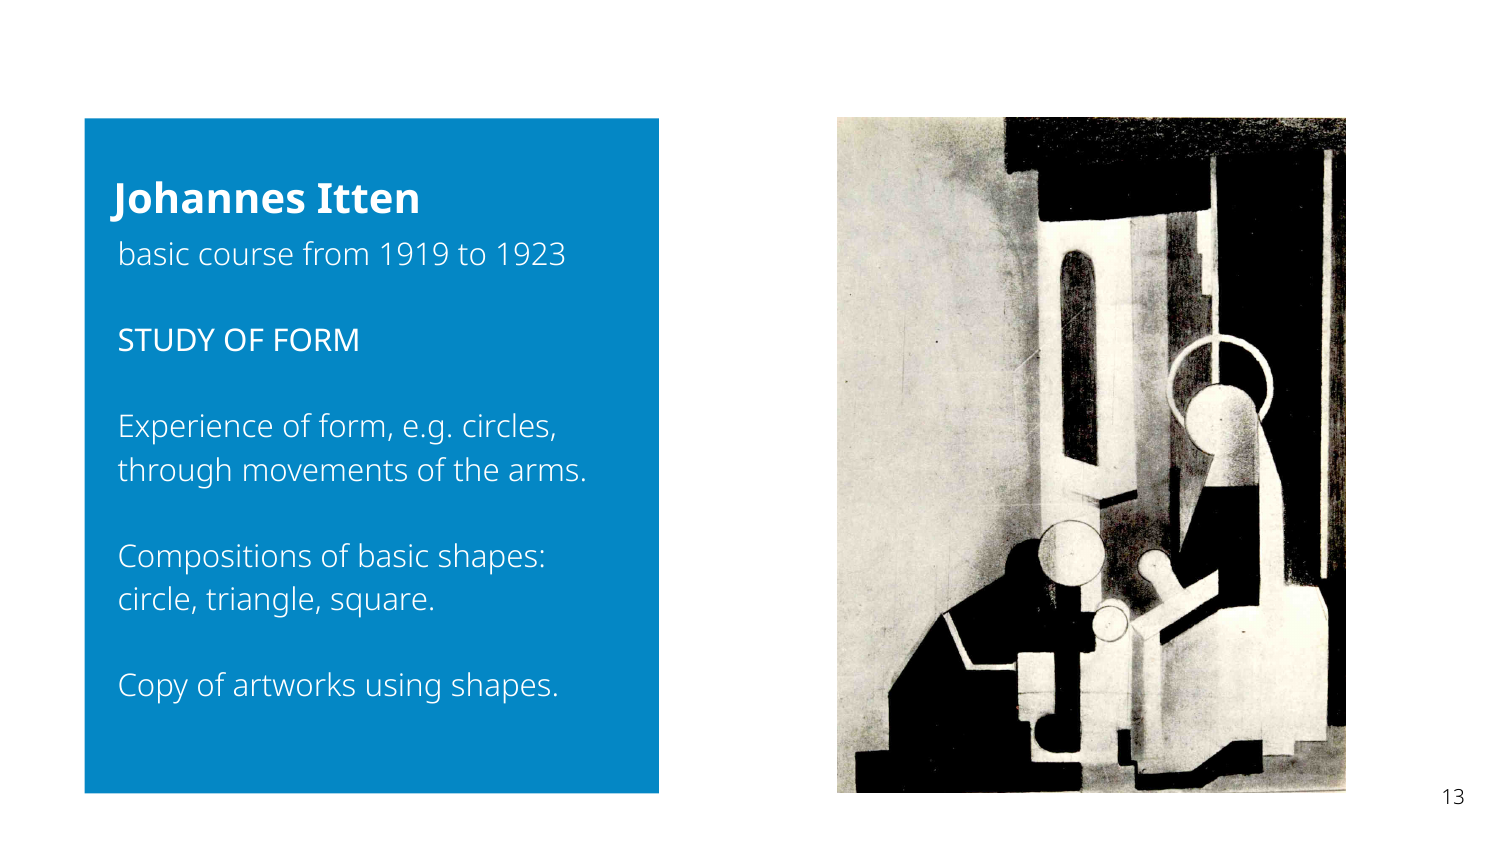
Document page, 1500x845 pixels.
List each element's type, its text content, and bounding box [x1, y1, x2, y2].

title Johannes Itten [98, 168, 665, 252]
title basic course from 1919 to 1923 Study of form Experience of form, e.g. circles, through movements of the arms. Compositions of basic shapes: circle, triangle, square. Copy of artworks using shapes. [102, 252, 633, 761]
picture [837, 117, 1346, 793]
